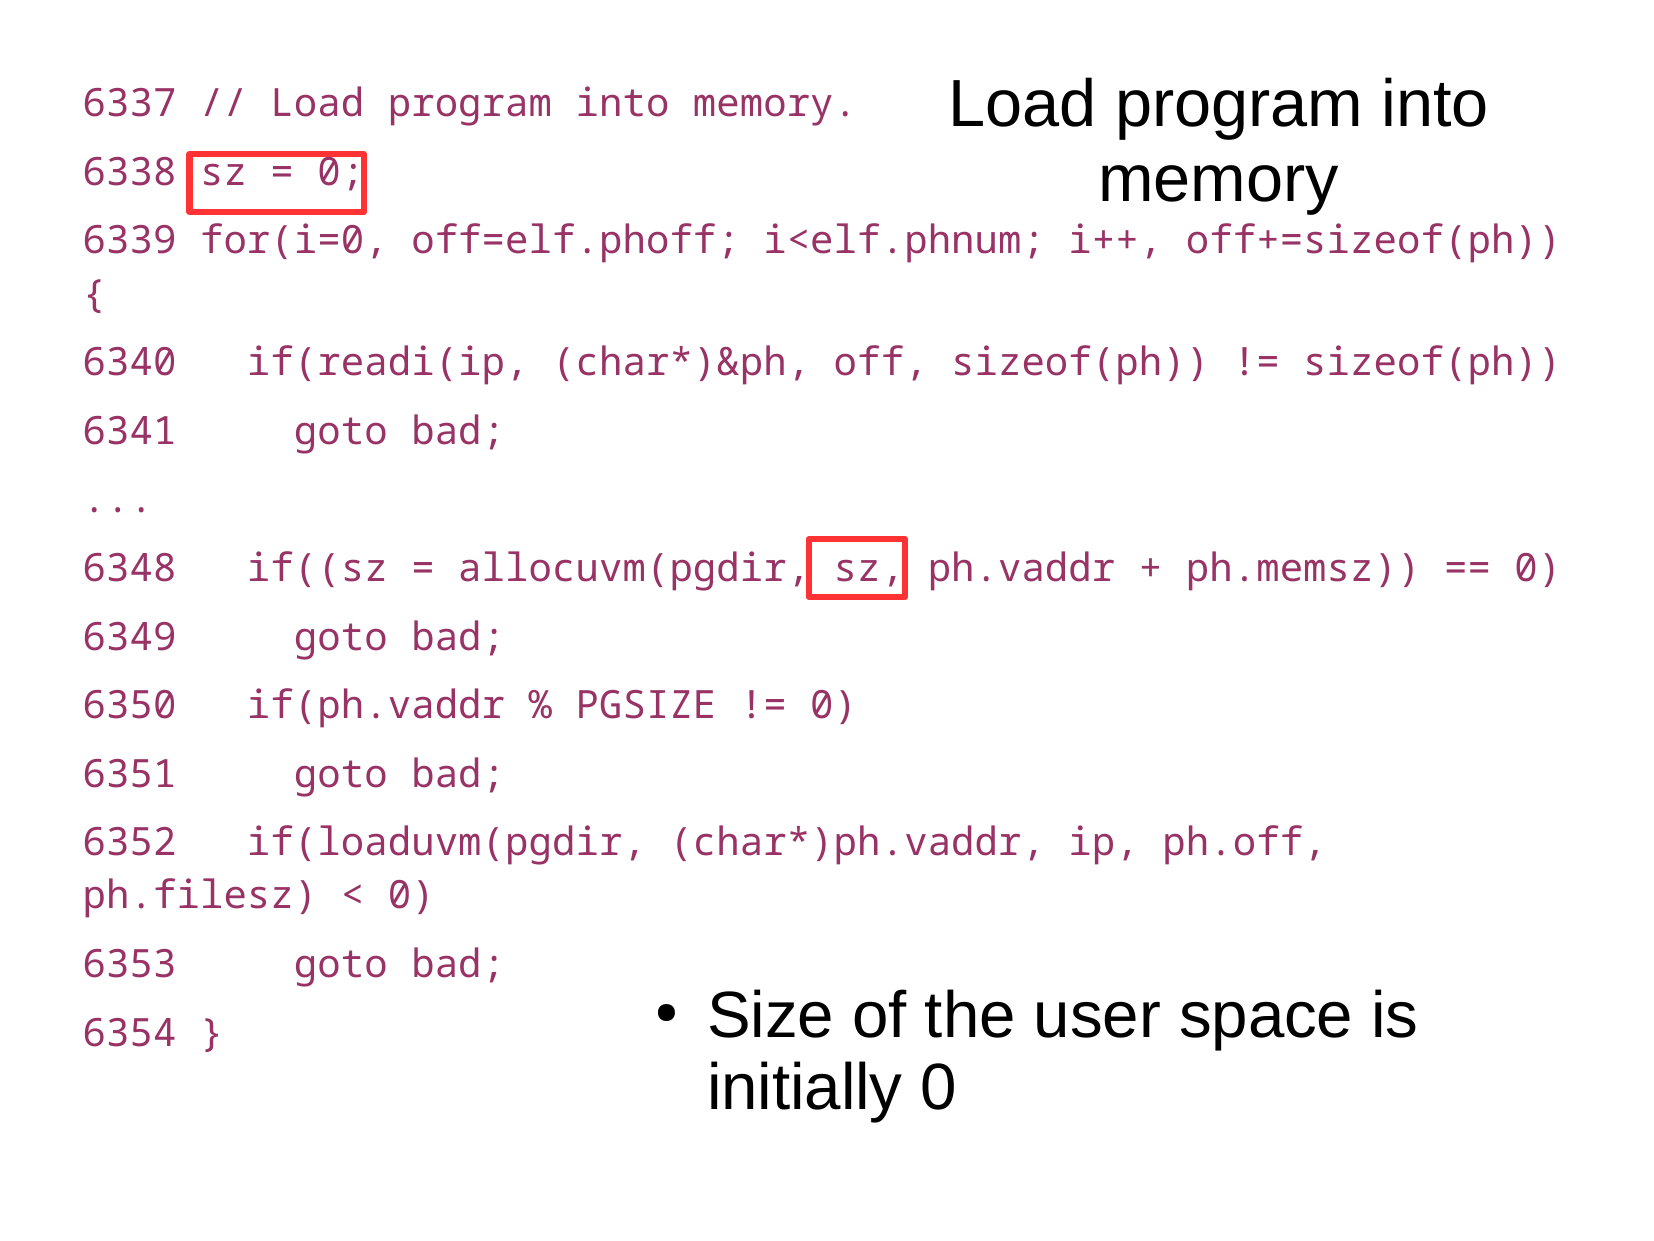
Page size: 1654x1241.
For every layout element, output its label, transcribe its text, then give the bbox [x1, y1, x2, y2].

list 6337 // Load program into memory. 6338 sz = 0; 6339 for(i=0, off=elf.phoff; i<elf.phnum; i++, off+=sizeof(ph)){ 6340 if(readi(ip, (char*)&ph, off, sizeof(ph)) != sizeof(ph)) 6341 goto bad; ... 6348 if((sz = allocuvm(pgdir, sz, ph.vaddr + ph.memsz)) == 0) 6349 goto bad; 6350 if(ph.vaddr % PGSIZE != 0) 6351 goto bad; 6352 if(loaduvm(pgdir, (char*)ph.vaddr, ip, ph.off, ph.filesz) < 0) 6353 goto bad; 6354 } [82, 75, 1571, 1163]
title Load program into memory [825, 37, 1613, 245]
list Size of the user space is initially 0 [637, 978, 1530, 1126]
